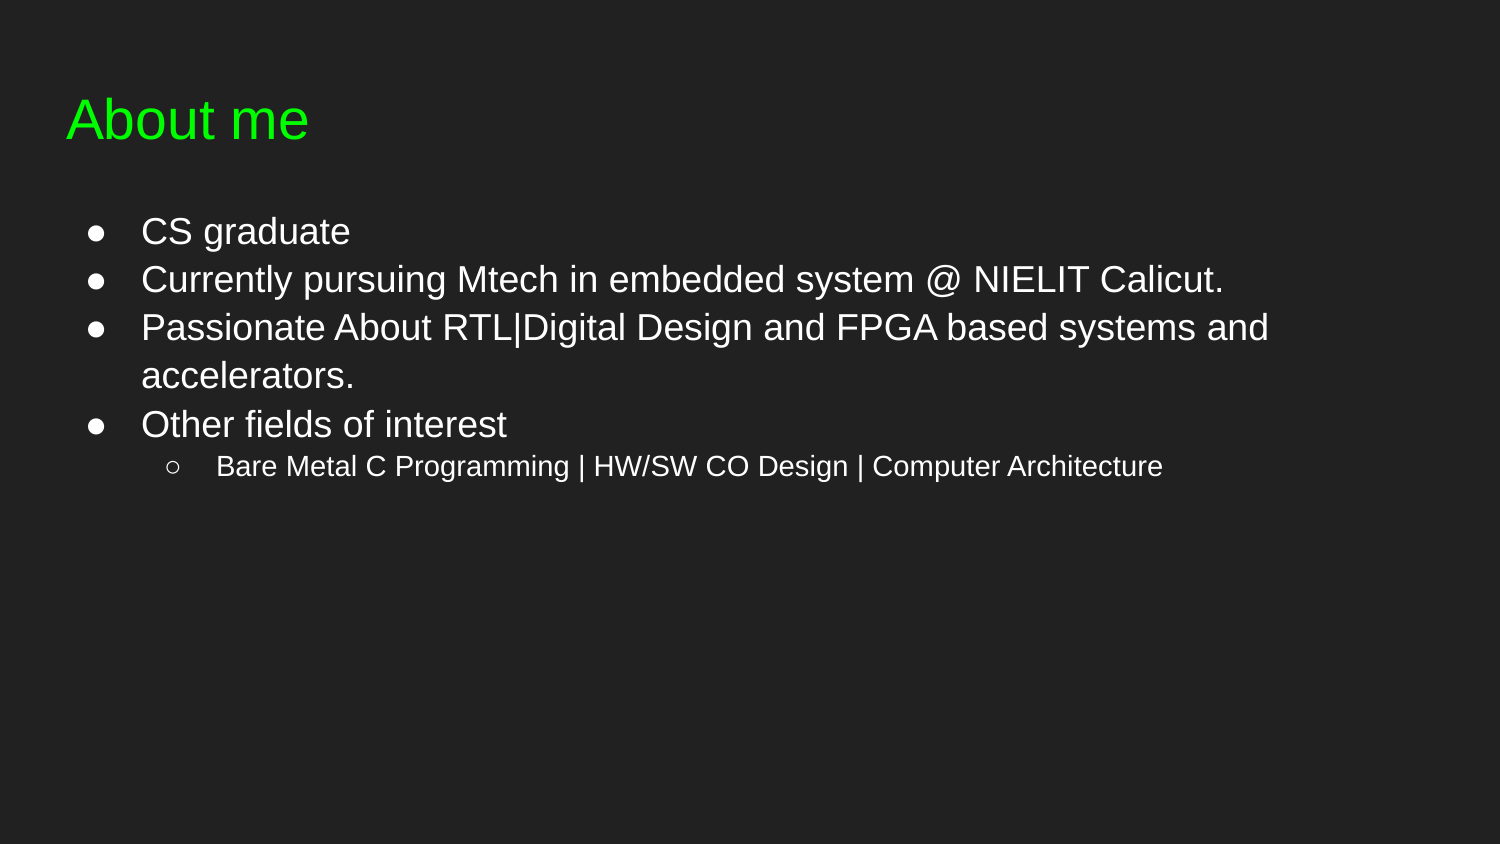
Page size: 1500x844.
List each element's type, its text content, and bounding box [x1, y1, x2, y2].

title About me [51, 72, 1449, 167]
list CS graduate Currently pursuing Mtech in embedded system @ NIELIT Calicut. Passionate About RTL|Digital Design and FPGA based systems and accelerators. Other fields of interest Bare Metal C Programming | HW/SW CO Design | Computer Architecture [51, 189, 1449, 750]
